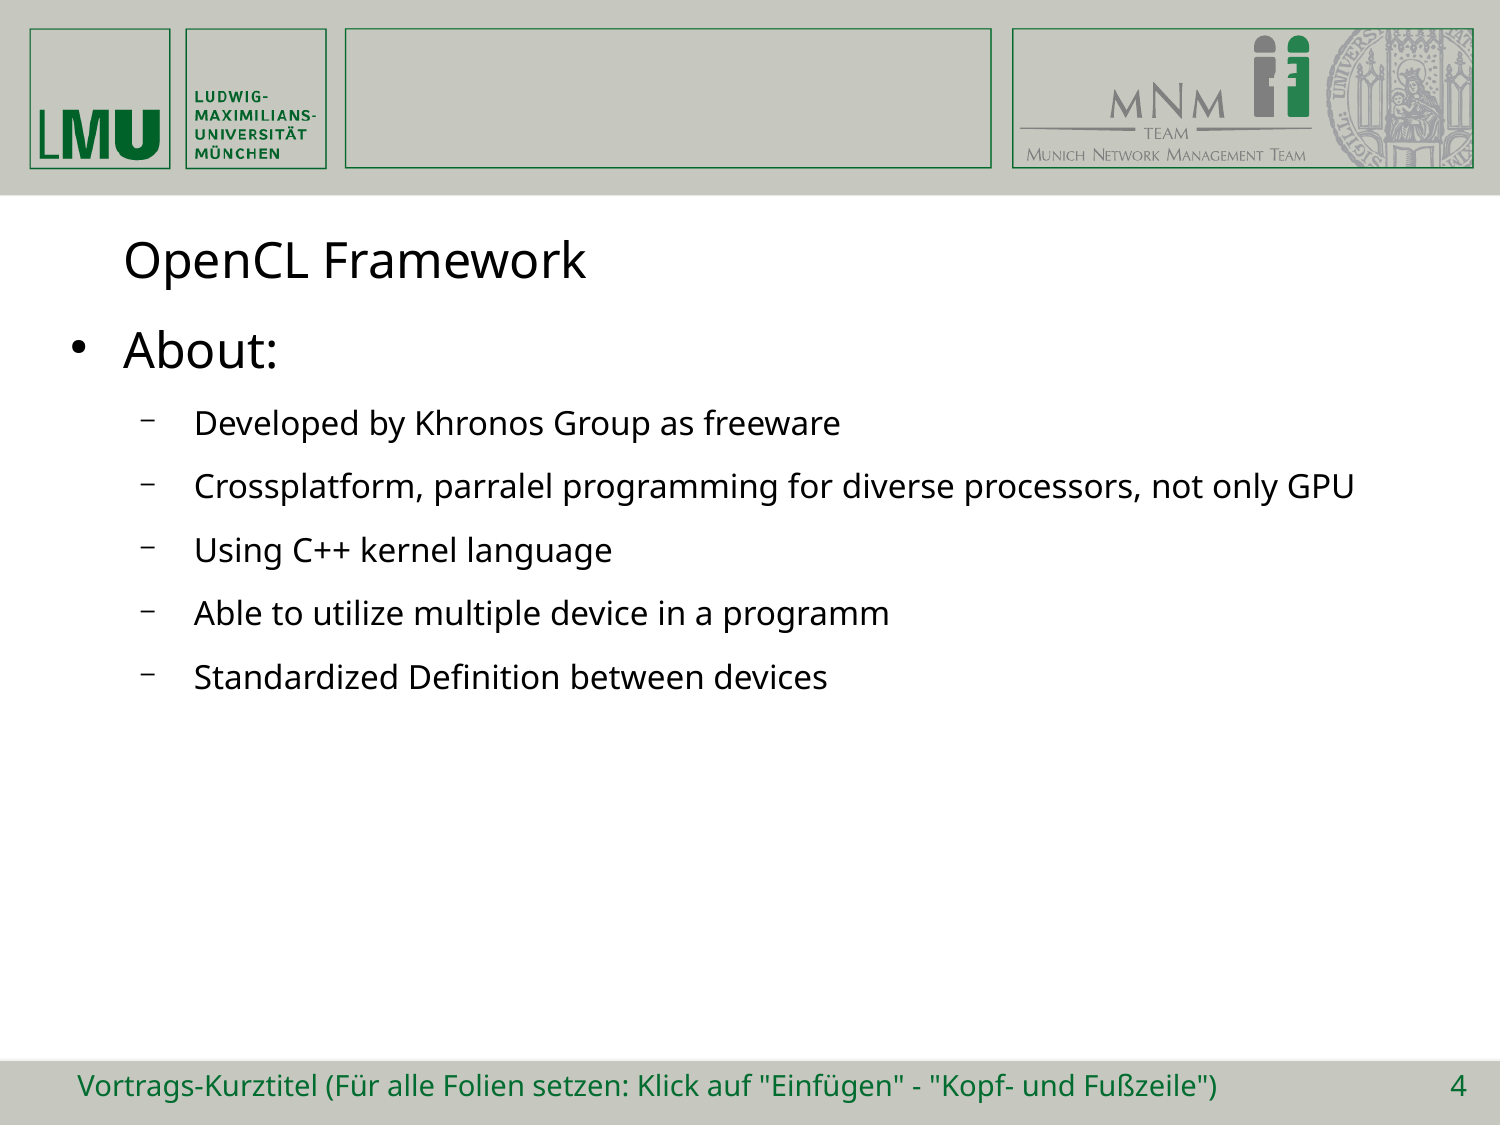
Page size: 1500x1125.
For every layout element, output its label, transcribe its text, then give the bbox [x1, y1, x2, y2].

title [339, 101, 987, 177]
list OpenCL Framework About: Developed by Khronos Group as freeware Crossplatform, parralel programming for diverse processors, not only GPU Using C++ kernel language Able to utilize multiple device in a programm Standardized Definition between devices [37, 221, 1459, 1025]
picture [0, 1059, 1500, 1125]
footer Vortrags-Kurztitel (Für alle Folien setzen: Klick auf "Einfügen" - "Kopf- und Fußzeile") [62, 1059, 1331, 1108]
picture [0, 0, 1500, 196]
slide_number <number> [1352, 1059, 1483, 1108]
